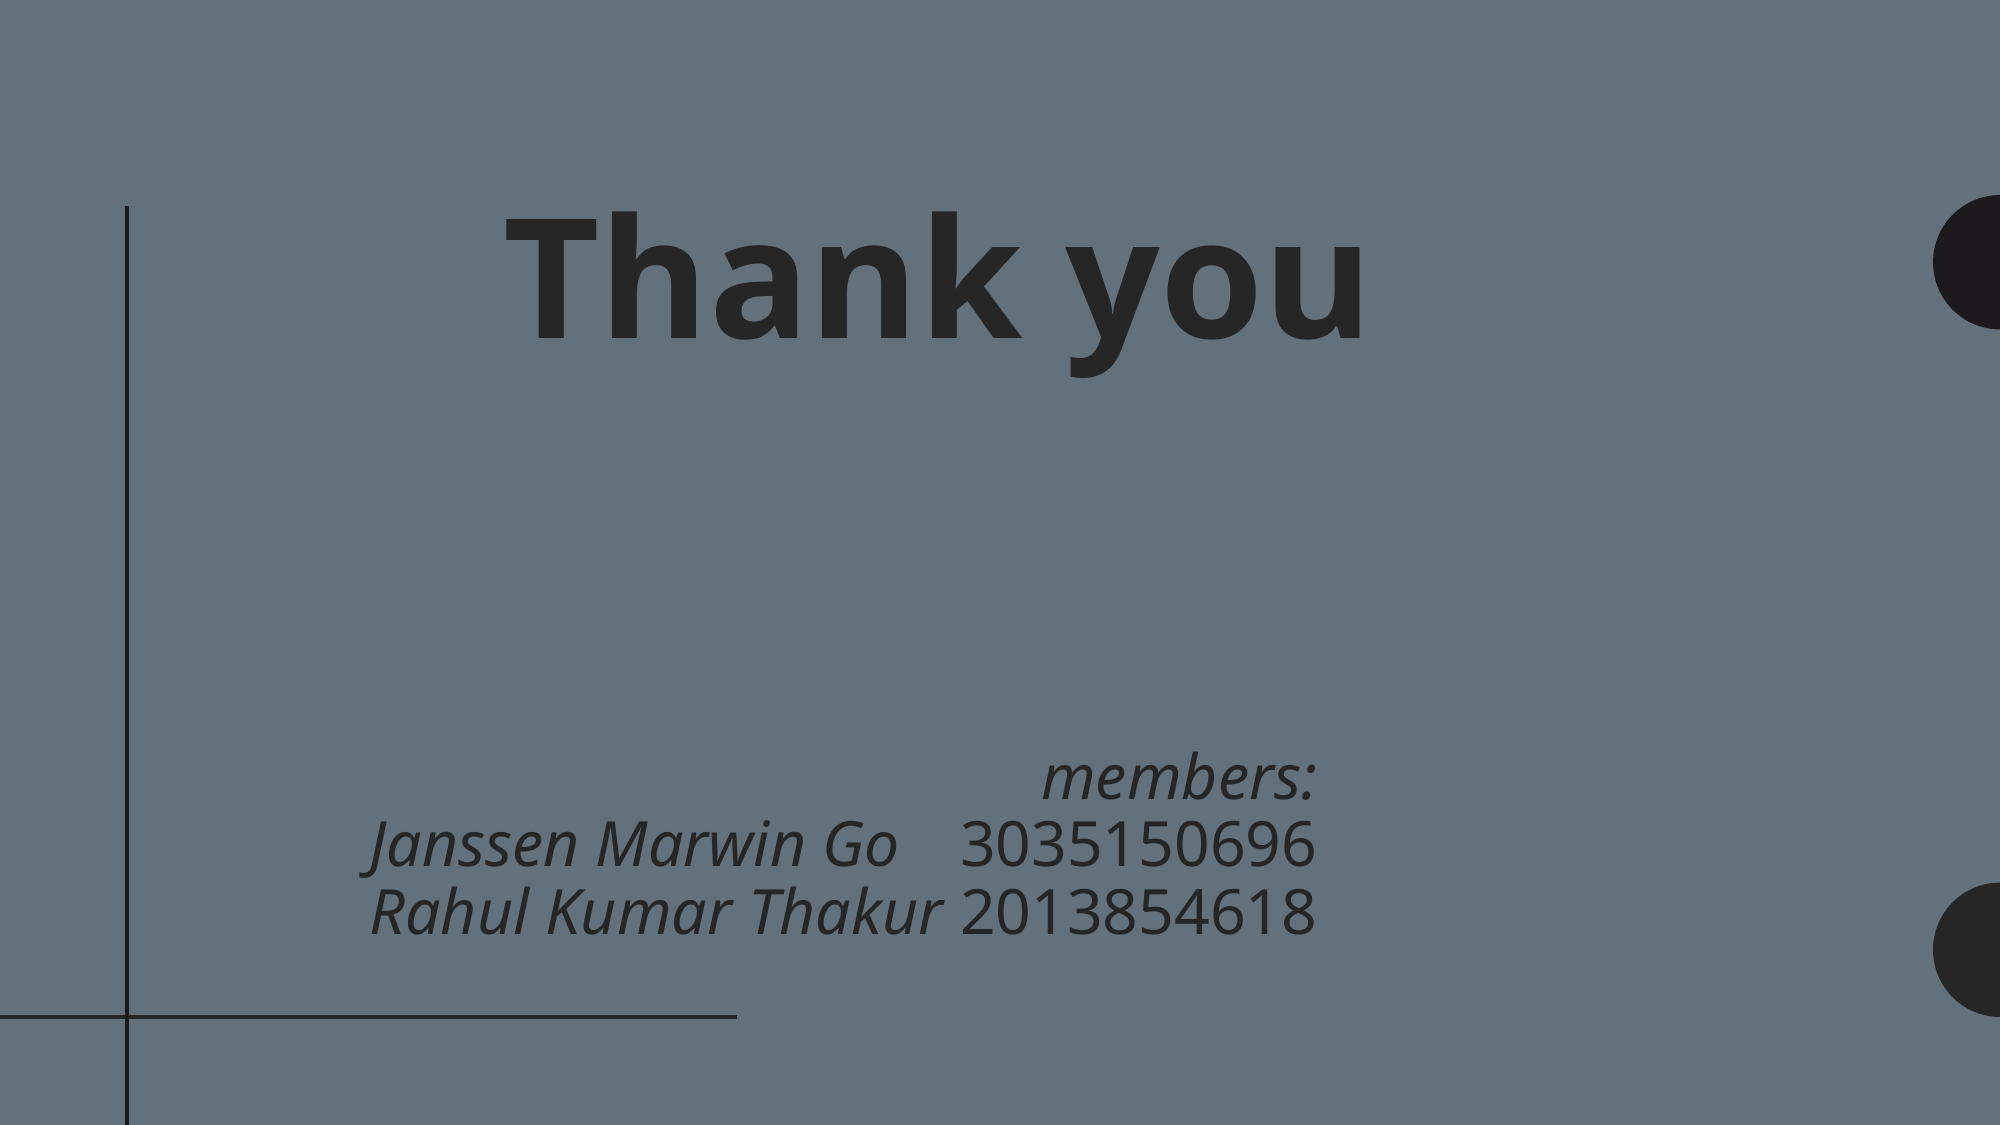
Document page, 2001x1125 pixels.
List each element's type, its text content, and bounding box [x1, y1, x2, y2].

subtitle members: Janssen Marwin Go 3035150696 Rahul Kumar Thakur 2013854618 [178, 738, 1333, 1025]
title Thank you [178, 187, 1389, 381]
